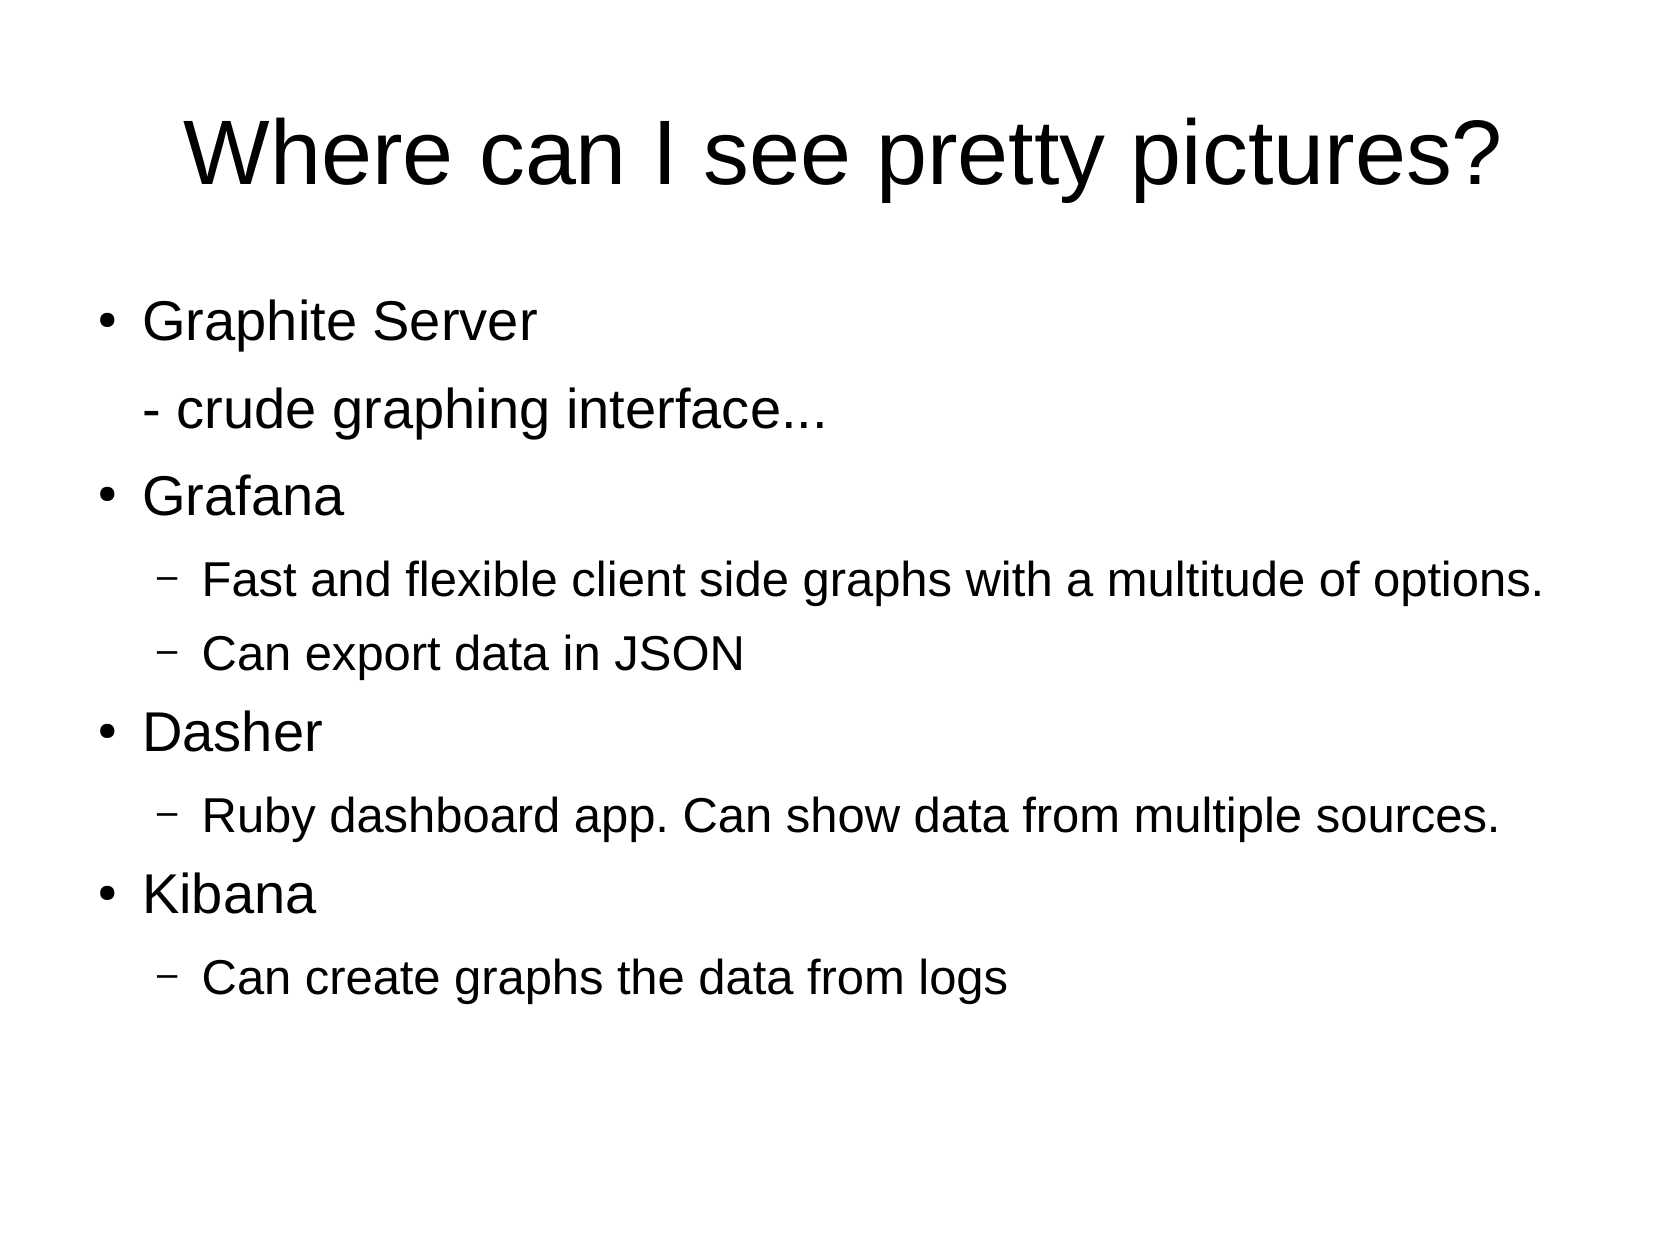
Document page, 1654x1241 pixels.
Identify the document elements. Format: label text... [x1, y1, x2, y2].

list Graphite Server - crude graphing interface... Grafana Fast and flexible client side graphs with a multitude of options. Can export data in JSON Dasher Ruby dashboard app. Can show data from multiple sources. Kibana Can create graphs the data from logs [82, 290, 1571, 1010]
title Where can I see pretty pictures? [82, 49, 1571, 257]
